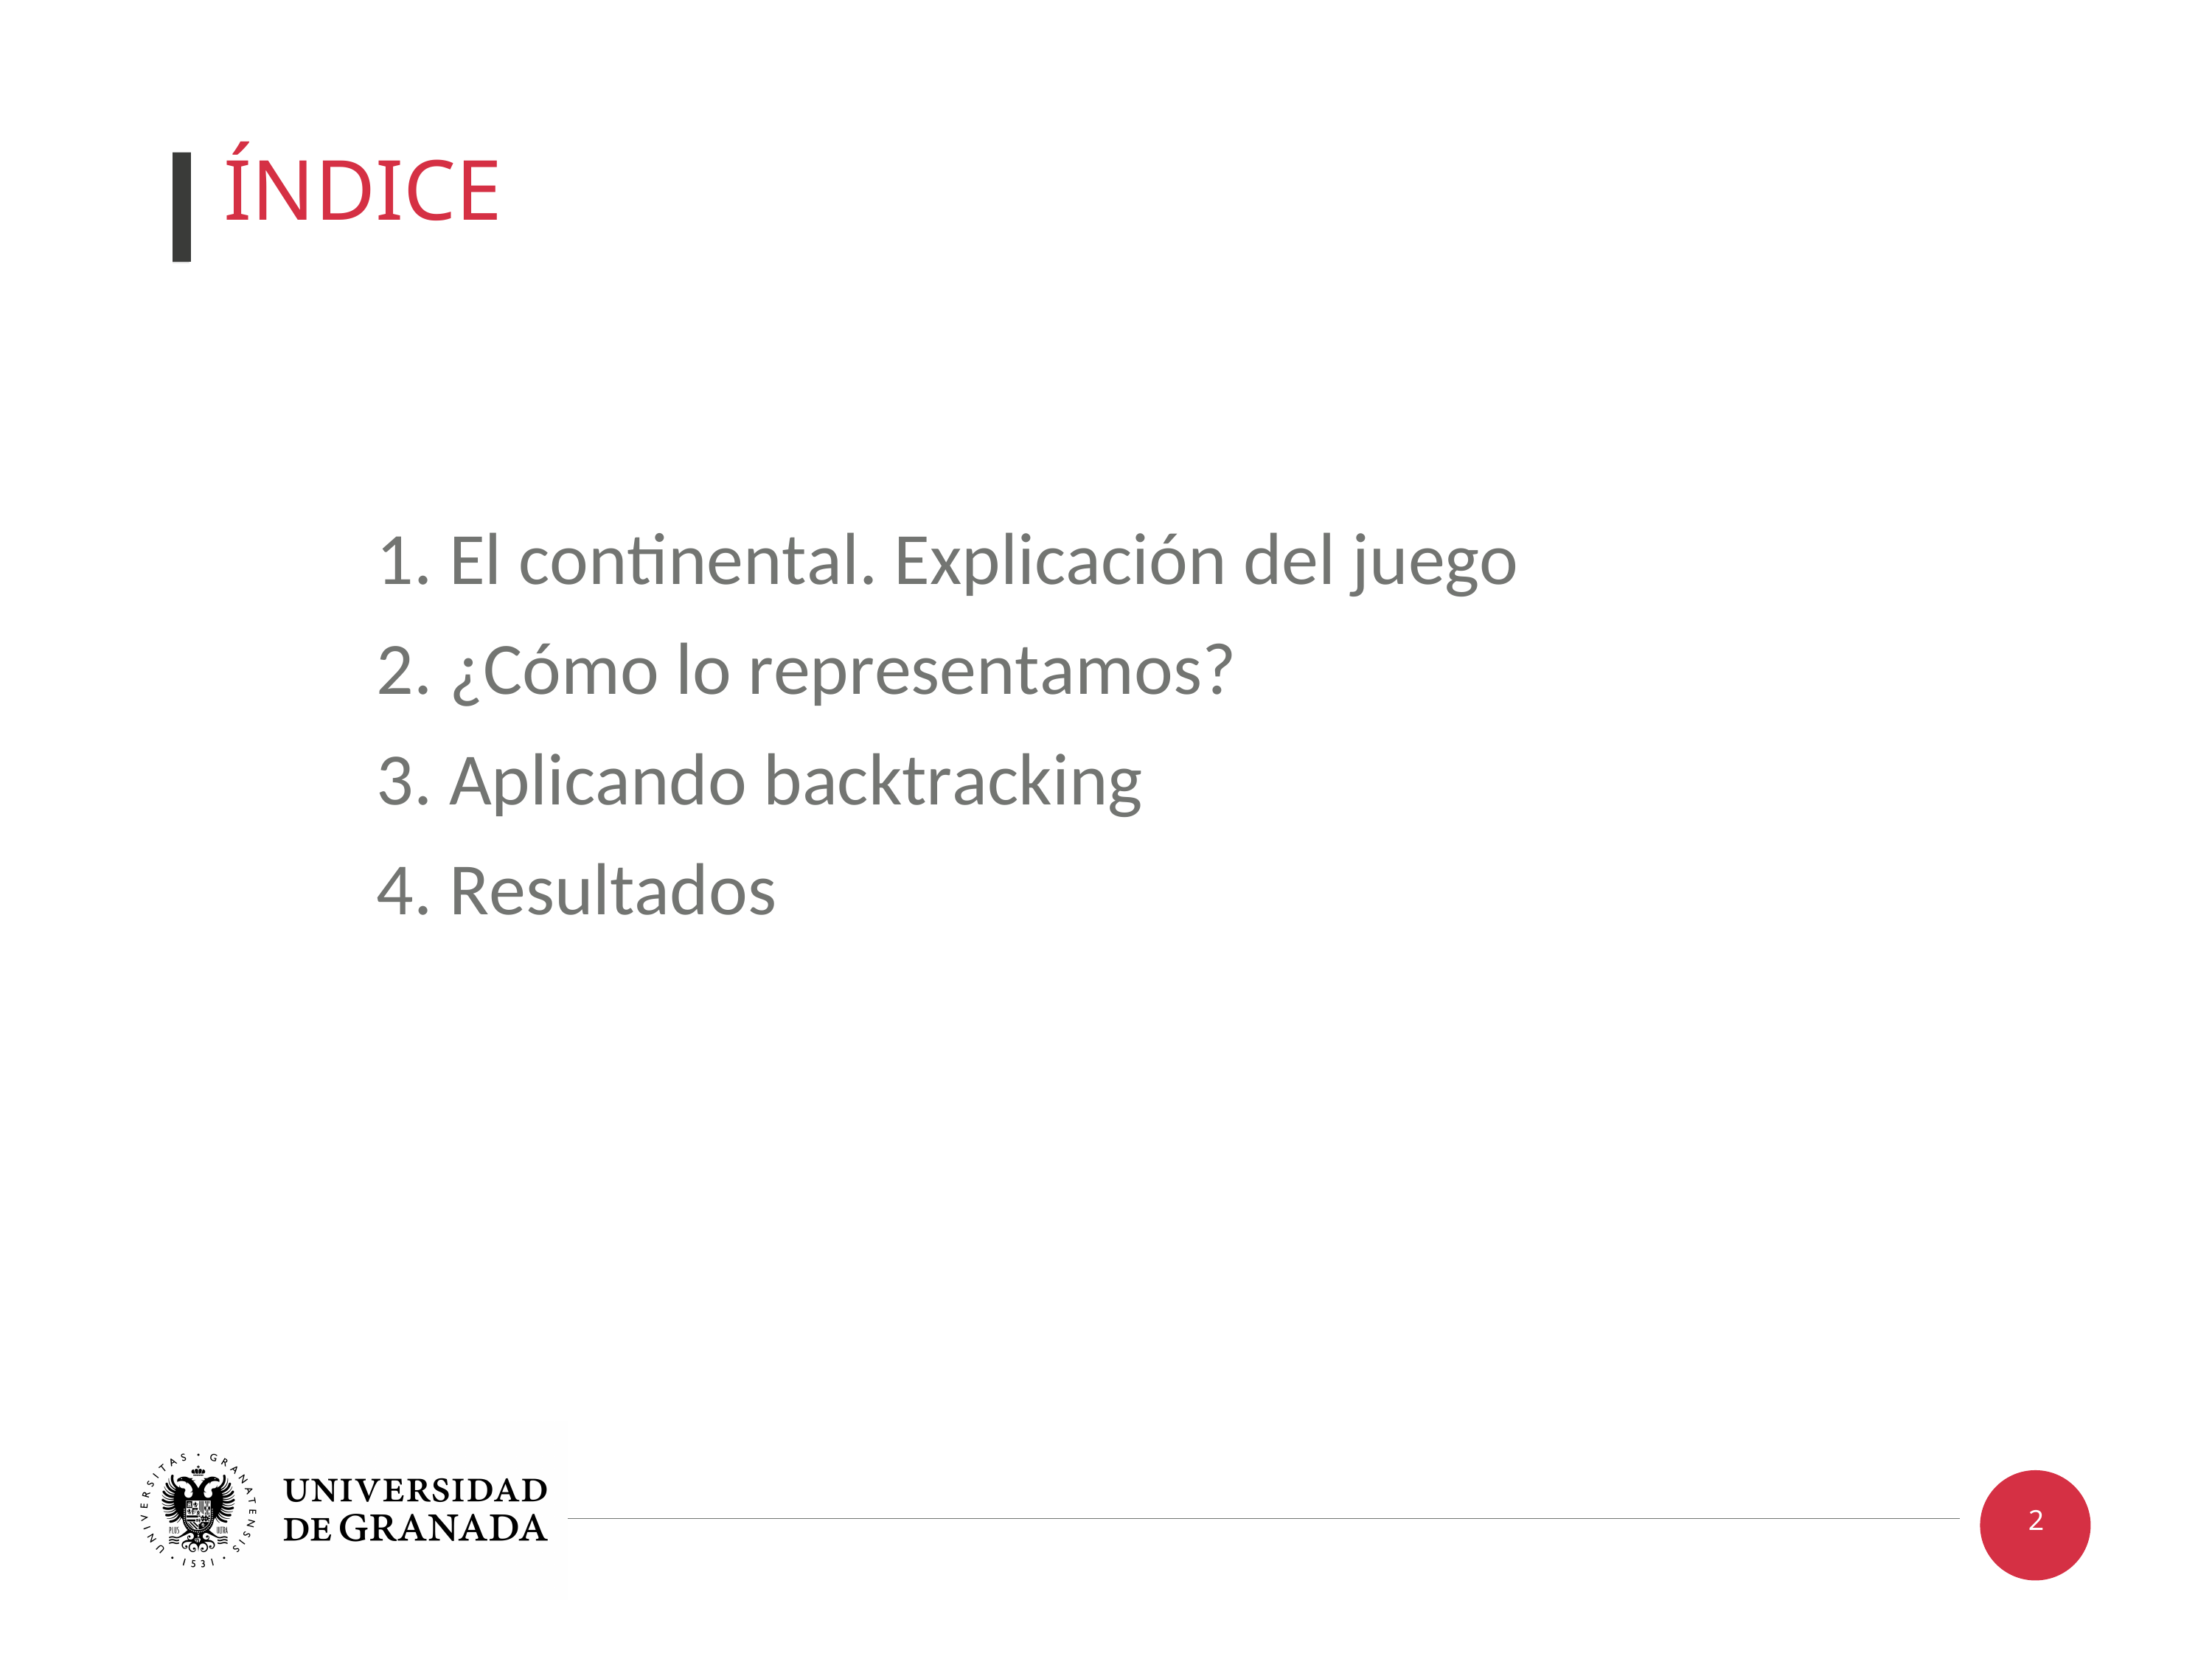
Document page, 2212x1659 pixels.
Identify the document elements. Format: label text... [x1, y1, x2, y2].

text_box [173, 152, 191, 262]
text_box 1. El continental. Explicación del juego 2. ¿Cómo lo representamos? 3. Aplicando backtracking 4. Resultados [366, 505, 1725, 936]
text_box ÍNDICE [212, 131, 2063, 243]
picture [120, 1421, 568, 1600]
